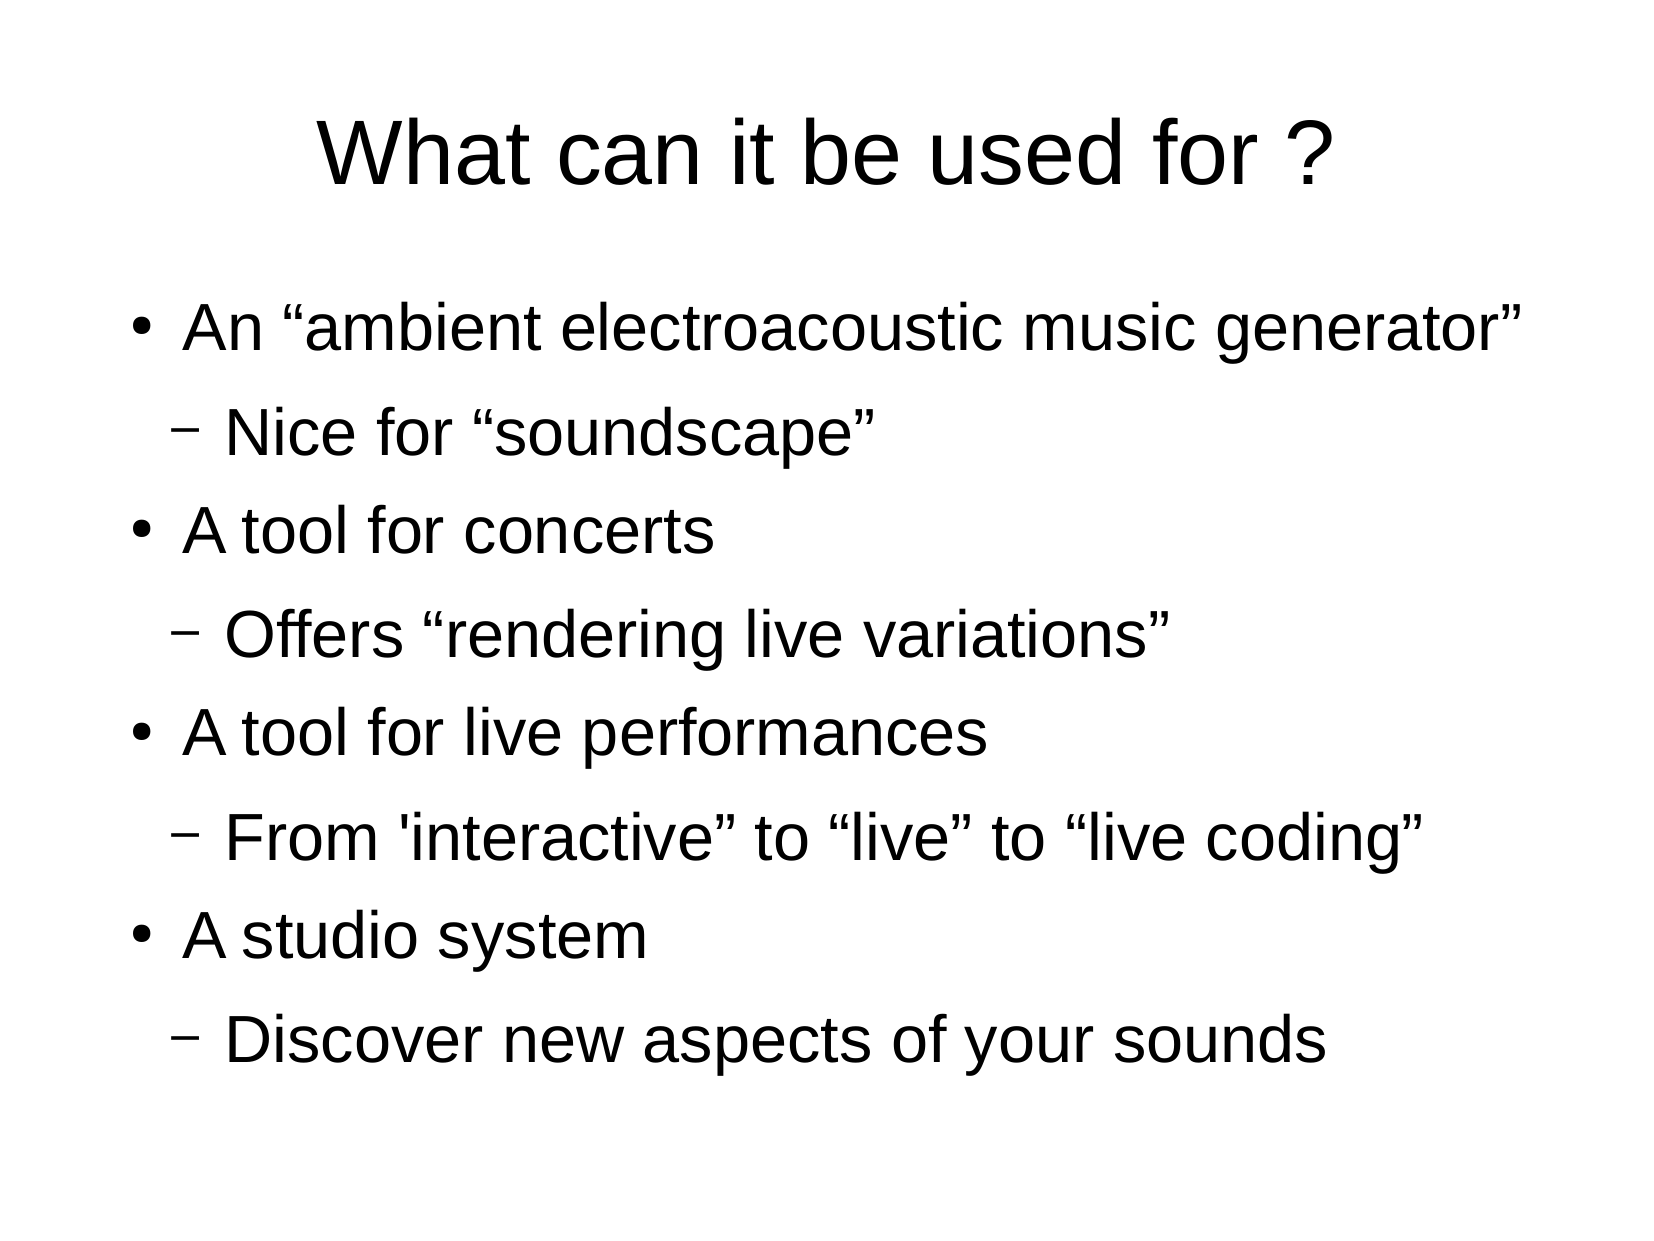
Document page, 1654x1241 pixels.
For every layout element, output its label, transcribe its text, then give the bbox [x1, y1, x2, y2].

title What can it be used for ? [82, 49, 1571, 257]
list An “ambient electroacoustic music generator” Nice for “soundscape” A tool for concerts Offers “rendering live variations” A tool for live performances From 'interactive” to “live” to “live coding” A studio system Discover new aspects of your sounds [82, 290, 1571, 1109]
